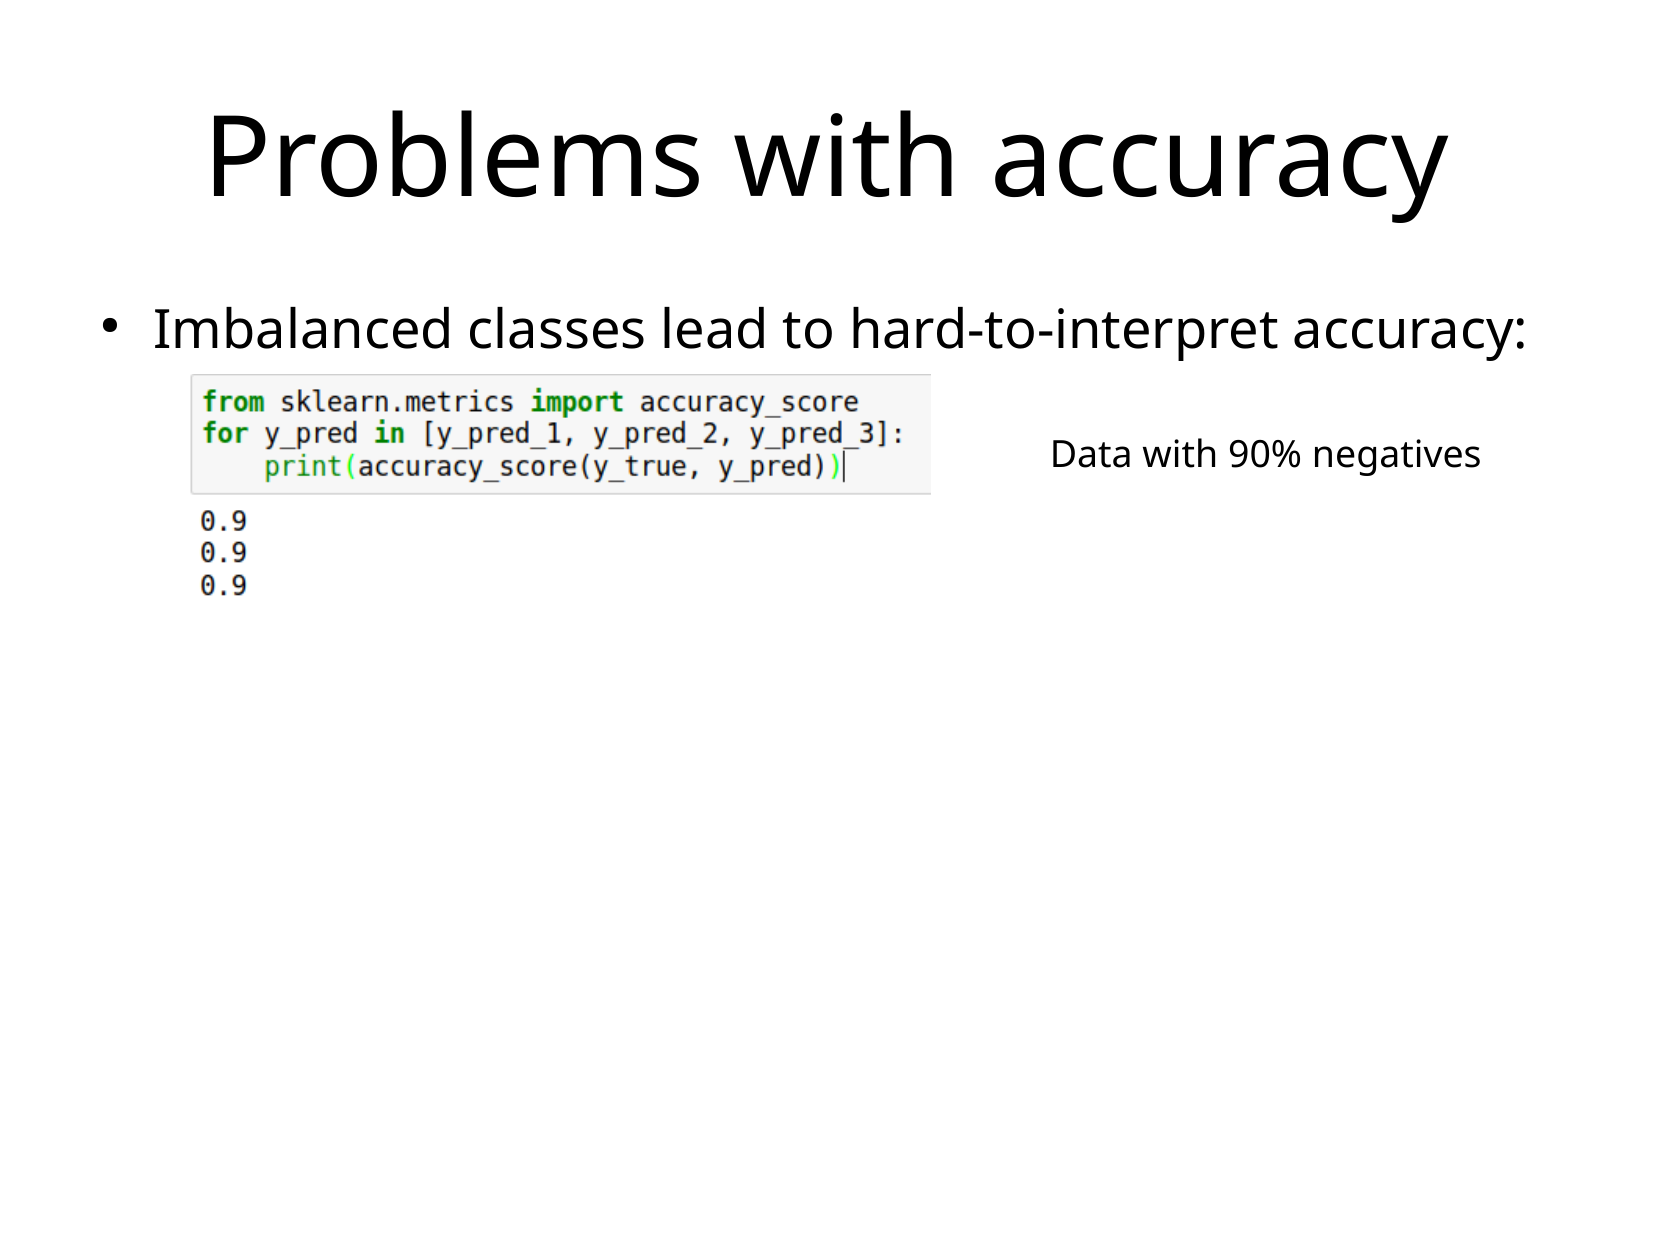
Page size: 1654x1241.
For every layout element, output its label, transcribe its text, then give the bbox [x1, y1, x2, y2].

picture [183, 374, 931, 608]
title Problems with accuracy [82, 49, 1571, 257]
list Imbalanced classes lead to hard-to-interpret accuracy: [82, 290, 1571, 1010]
text_box Data with 90% negatives [1035, 420, 1654, 473]
